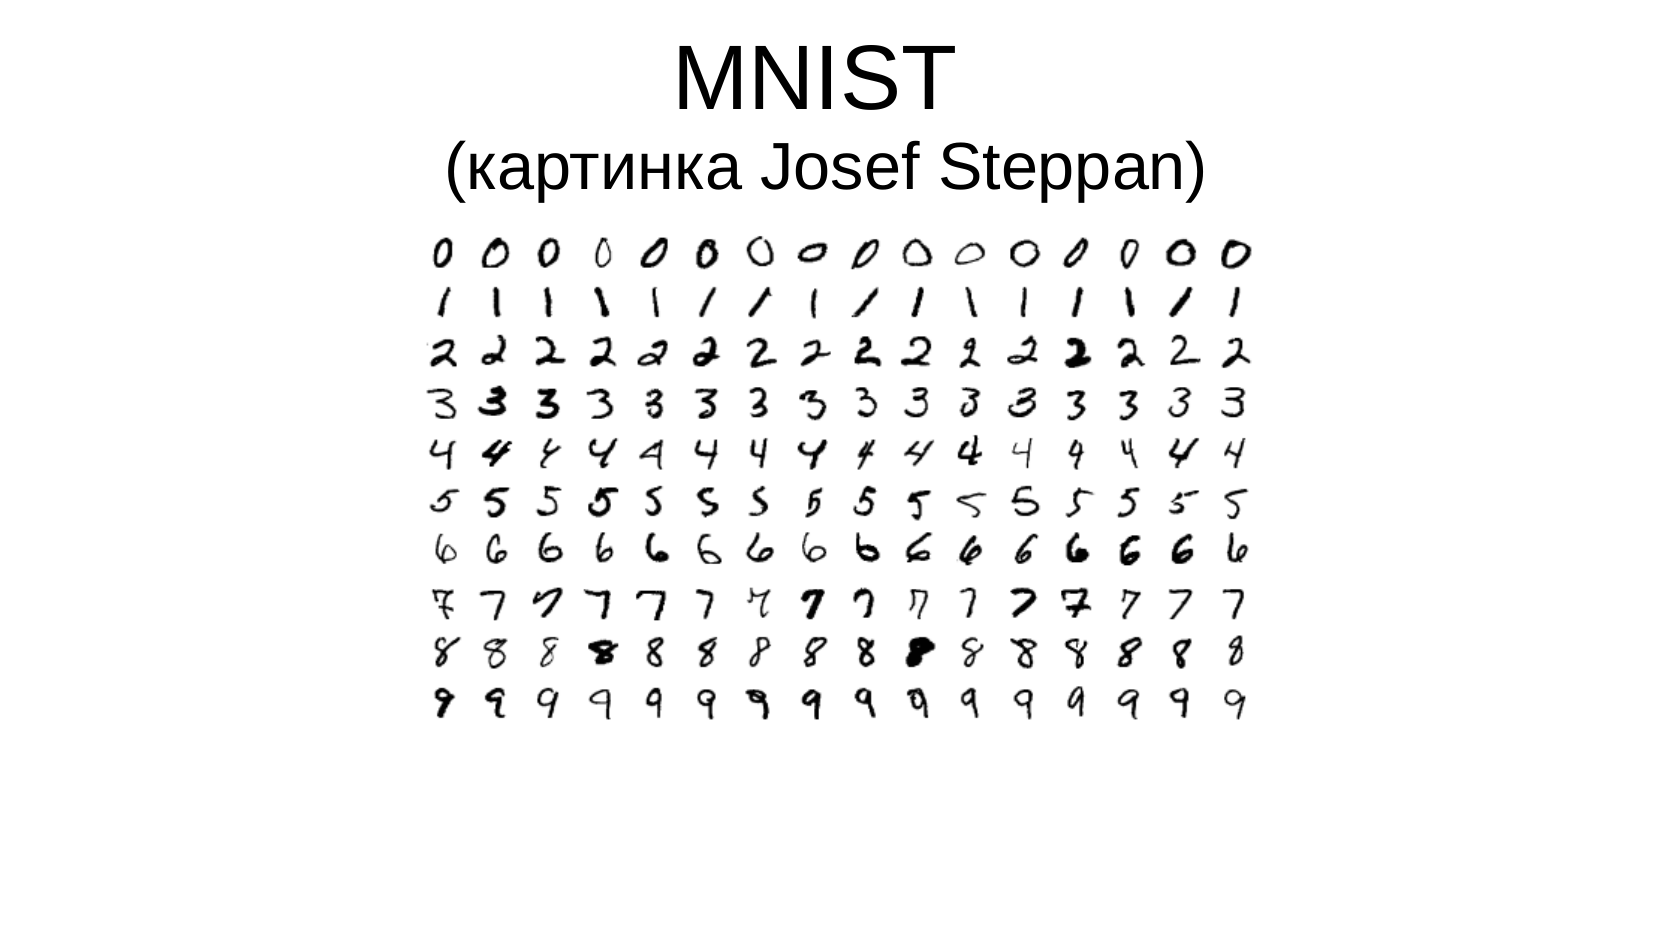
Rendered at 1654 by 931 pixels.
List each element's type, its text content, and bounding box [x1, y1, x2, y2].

title MNIST (картинка Josef Steppan) [82, 26, 1571, 204]
picture [382, 217, 1271, 758]
